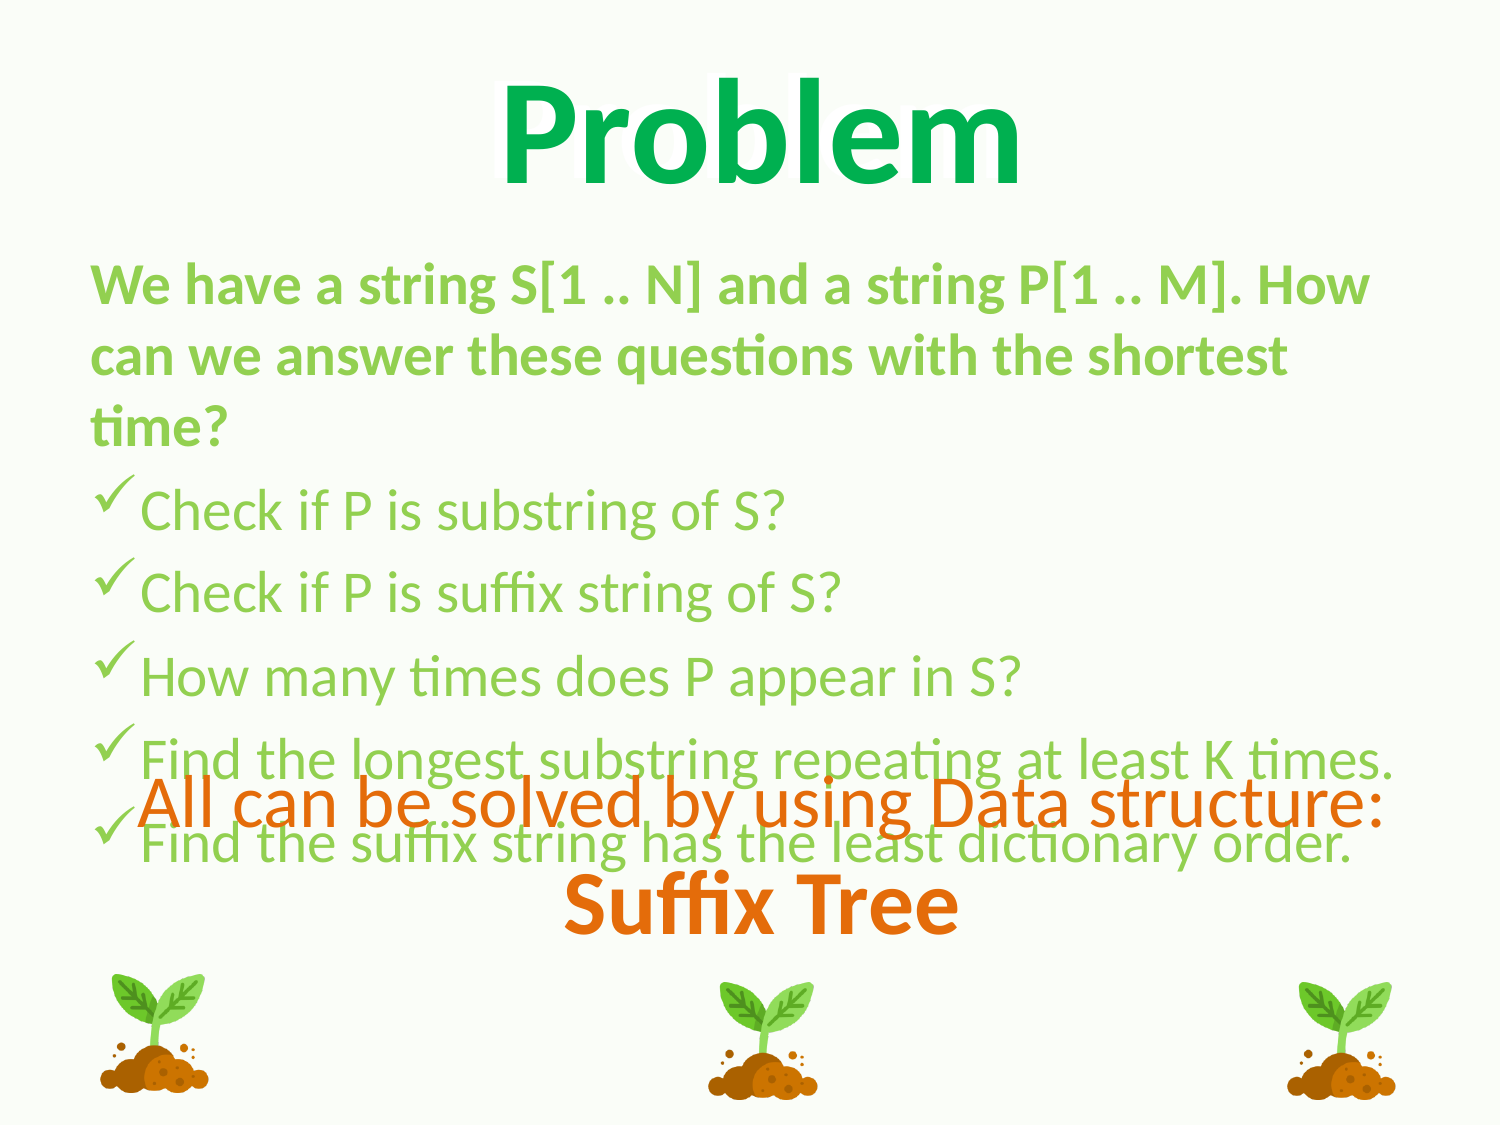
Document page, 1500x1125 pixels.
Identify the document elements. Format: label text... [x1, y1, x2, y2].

picture [95, 974, 213, 1093]
picture [703, 982, 822, 1100]
text_box Problem [87, 29, 1438, 218]
text_box All can be solved by using Data structure: Suffix Tree [87, 745, 1438, 961]
picture [1282, 982, 1400, 1100]
list We have a string S[1 .. N] and a string P[1 .. M]. How can we answer these questions with the shortest time? Check if P is substring of S? Check if P is suffix string of S? How many times does P appear in S? Find the longest substring repeating at least K times. Find the suffix string has the least dictionary order. [75, 237, 1425, 980]
title Problem [75, 24, 1425, 213]
